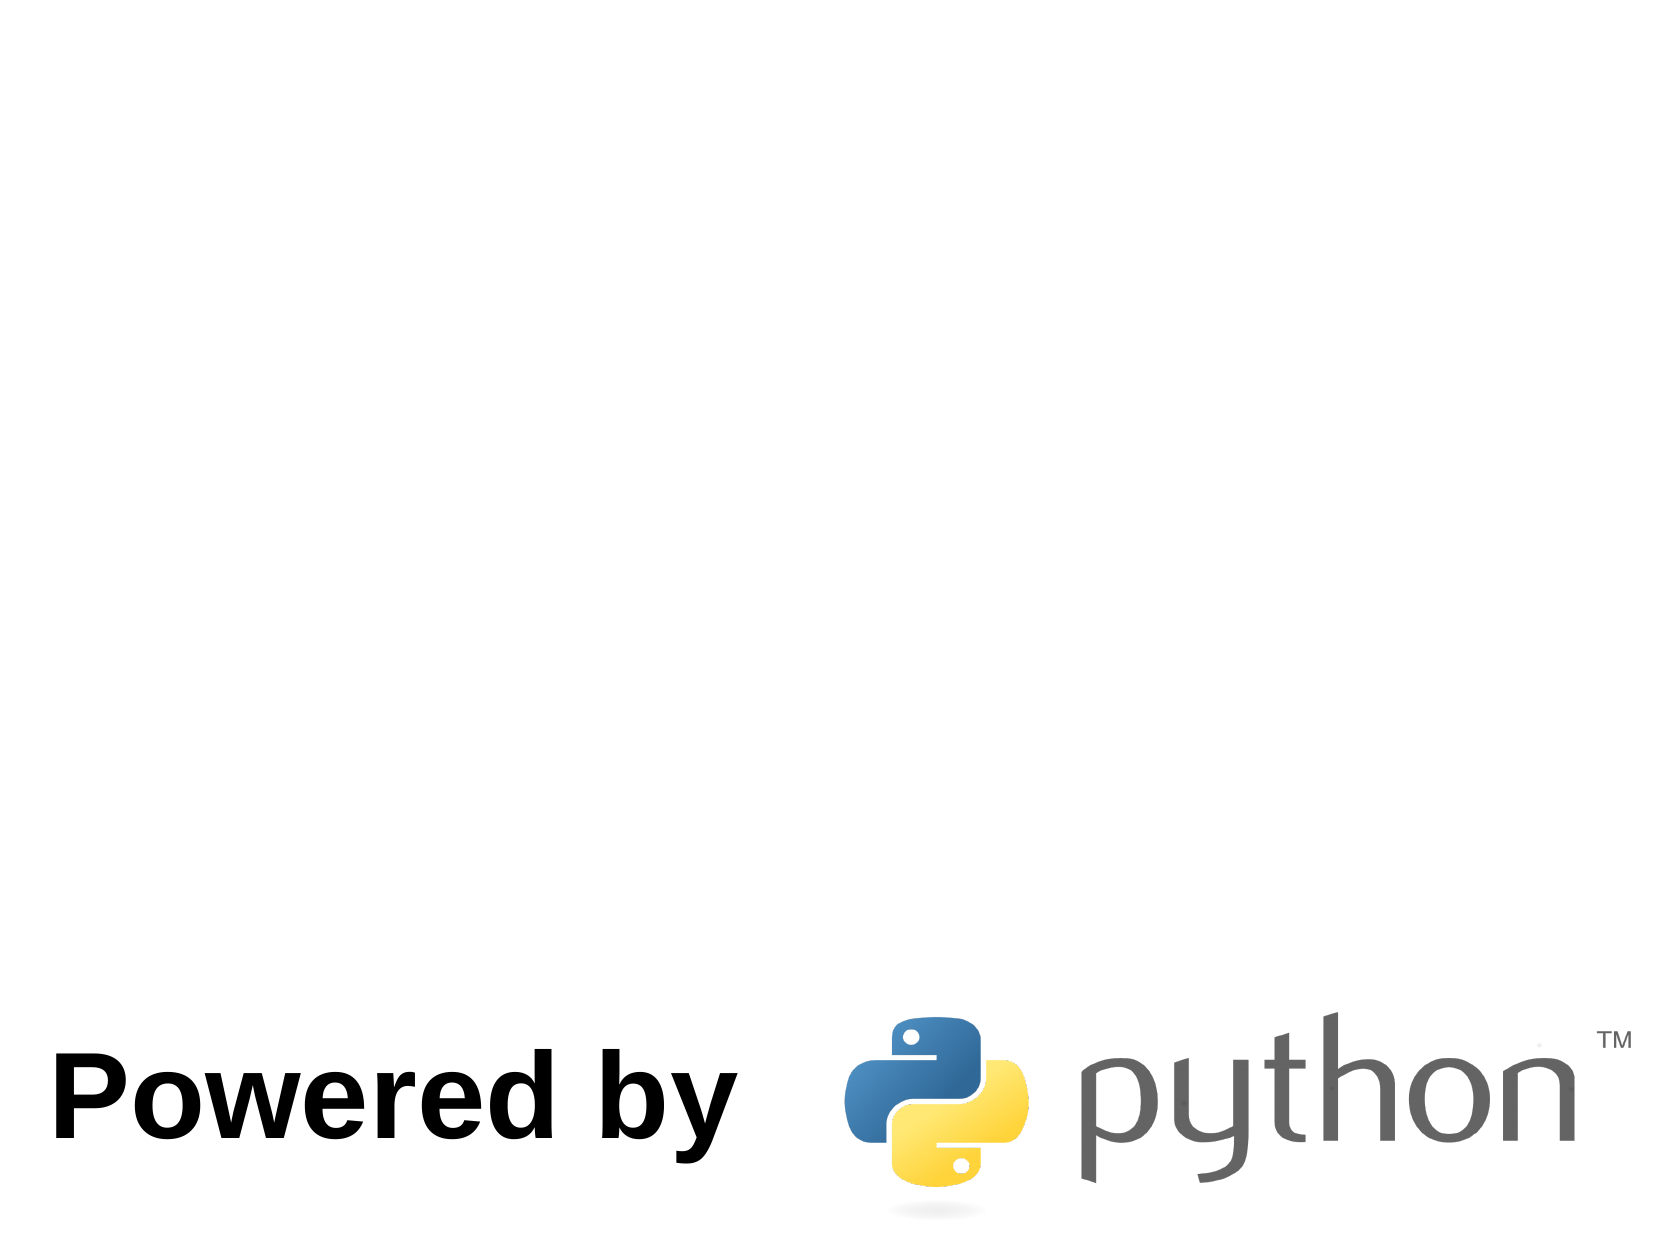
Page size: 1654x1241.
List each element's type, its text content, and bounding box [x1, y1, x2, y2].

picture [762, 932, 1654, 1241]
title Powered by [0, 992, 762, 1200]
